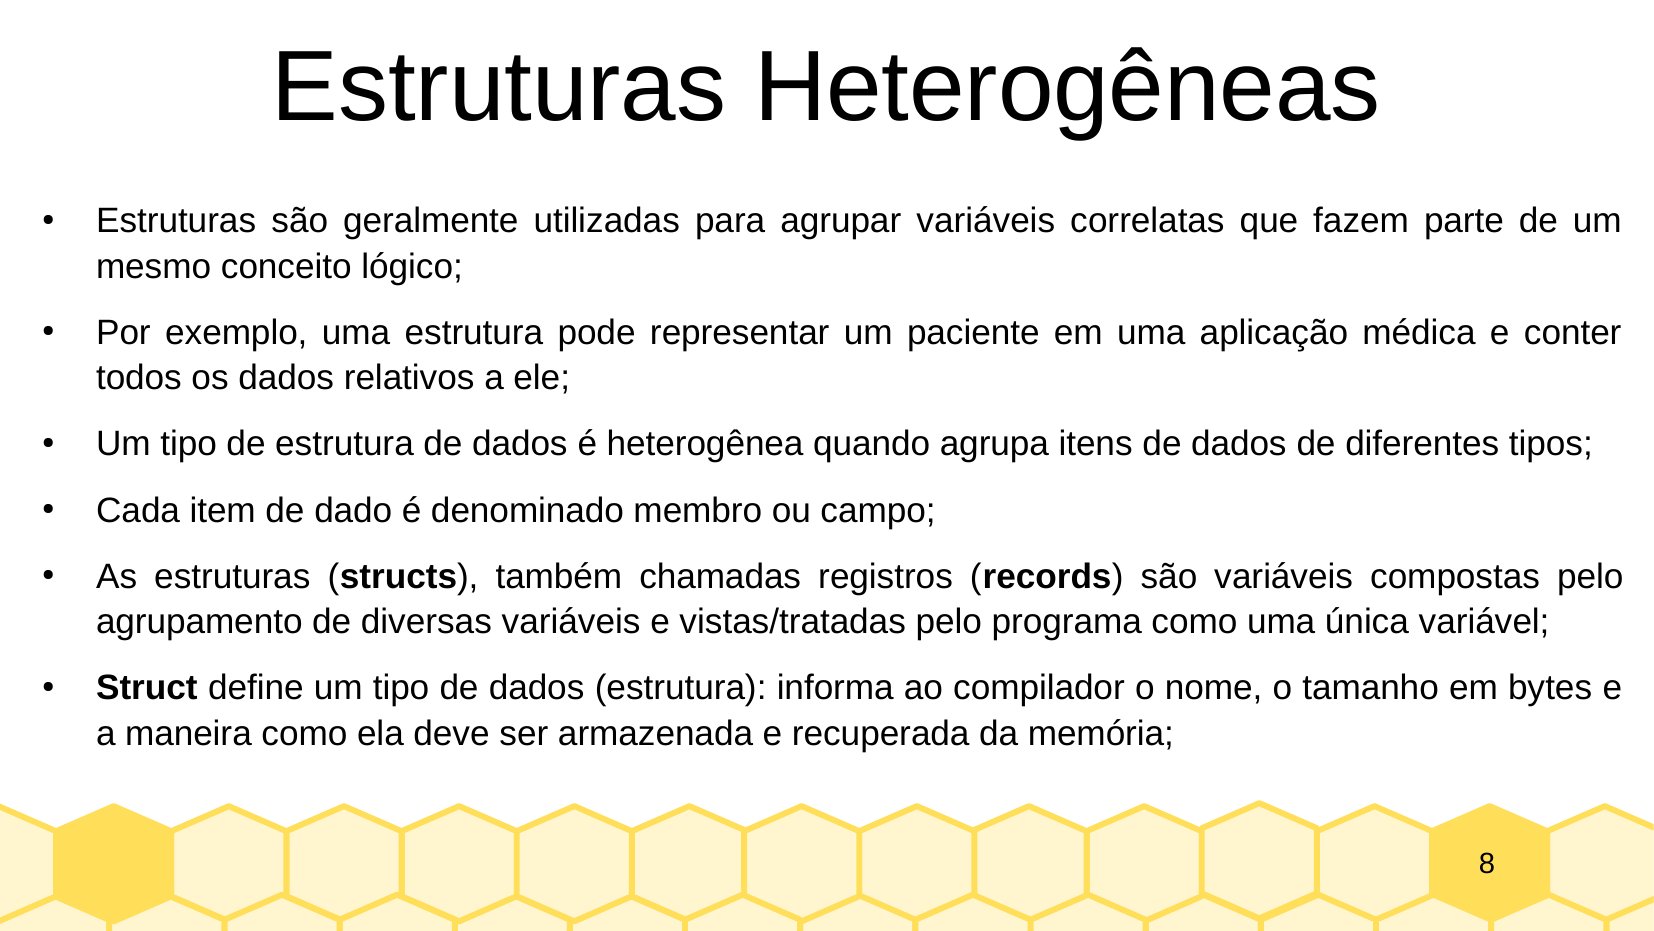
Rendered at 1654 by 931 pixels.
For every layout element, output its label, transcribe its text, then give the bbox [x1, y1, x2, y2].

title Estruturas Heterogêneas [29, 11, 1625, 160]
list Estruturas são geralmente utilizadas para agrupar variáveis correlatas que fazem parte de um mesmo conceito lógico; Por exemplo, uma estrutura pode representar um paciente em uma aplicação médica e conter todos os dados relativos a ele; Um tipo de estrutura de dados é heterogênea quando agrupa itens de dados de diferentes tipos; Cada item de dado é denominado membro ou campo; As estruturas (structs), também chamadas registros (records) são variáveis compostas pelo agrupamento de diversas variáveis e vistas/tratadas pelo programa como uma única variável; Struct define um tipo de dados (estrutura): informa ao compilador o nome, o tamanho em bytes e a maneira como ela deve ser armazenada e recuperada da memória; [29, 194, 1625, 756]
